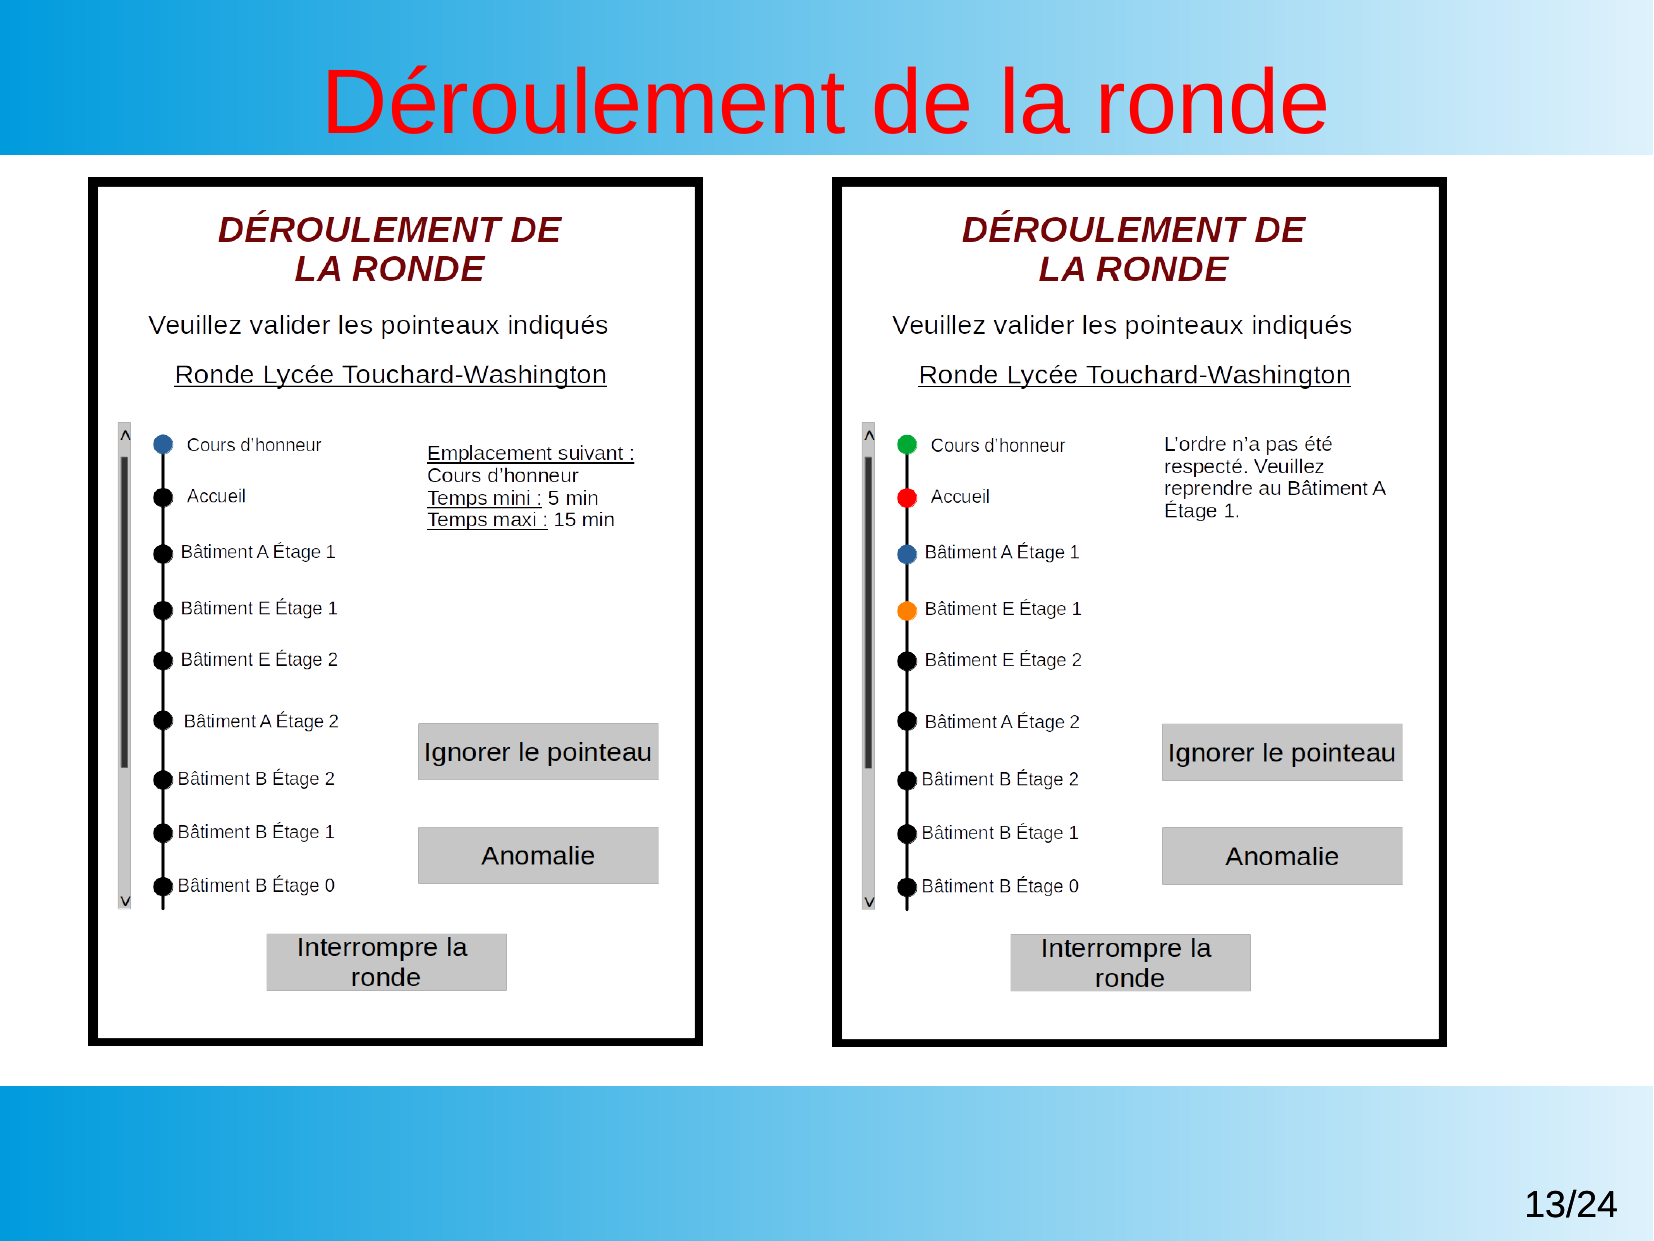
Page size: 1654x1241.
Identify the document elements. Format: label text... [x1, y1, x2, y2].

picture [832, 177, 1447, 1047]
title Déroulement de la ronde [82, 49, 1571, 155]
text_box <numéro>/24 [1509, 1175, 1654, 1241]
picture [88, 177, 703, 1046]
